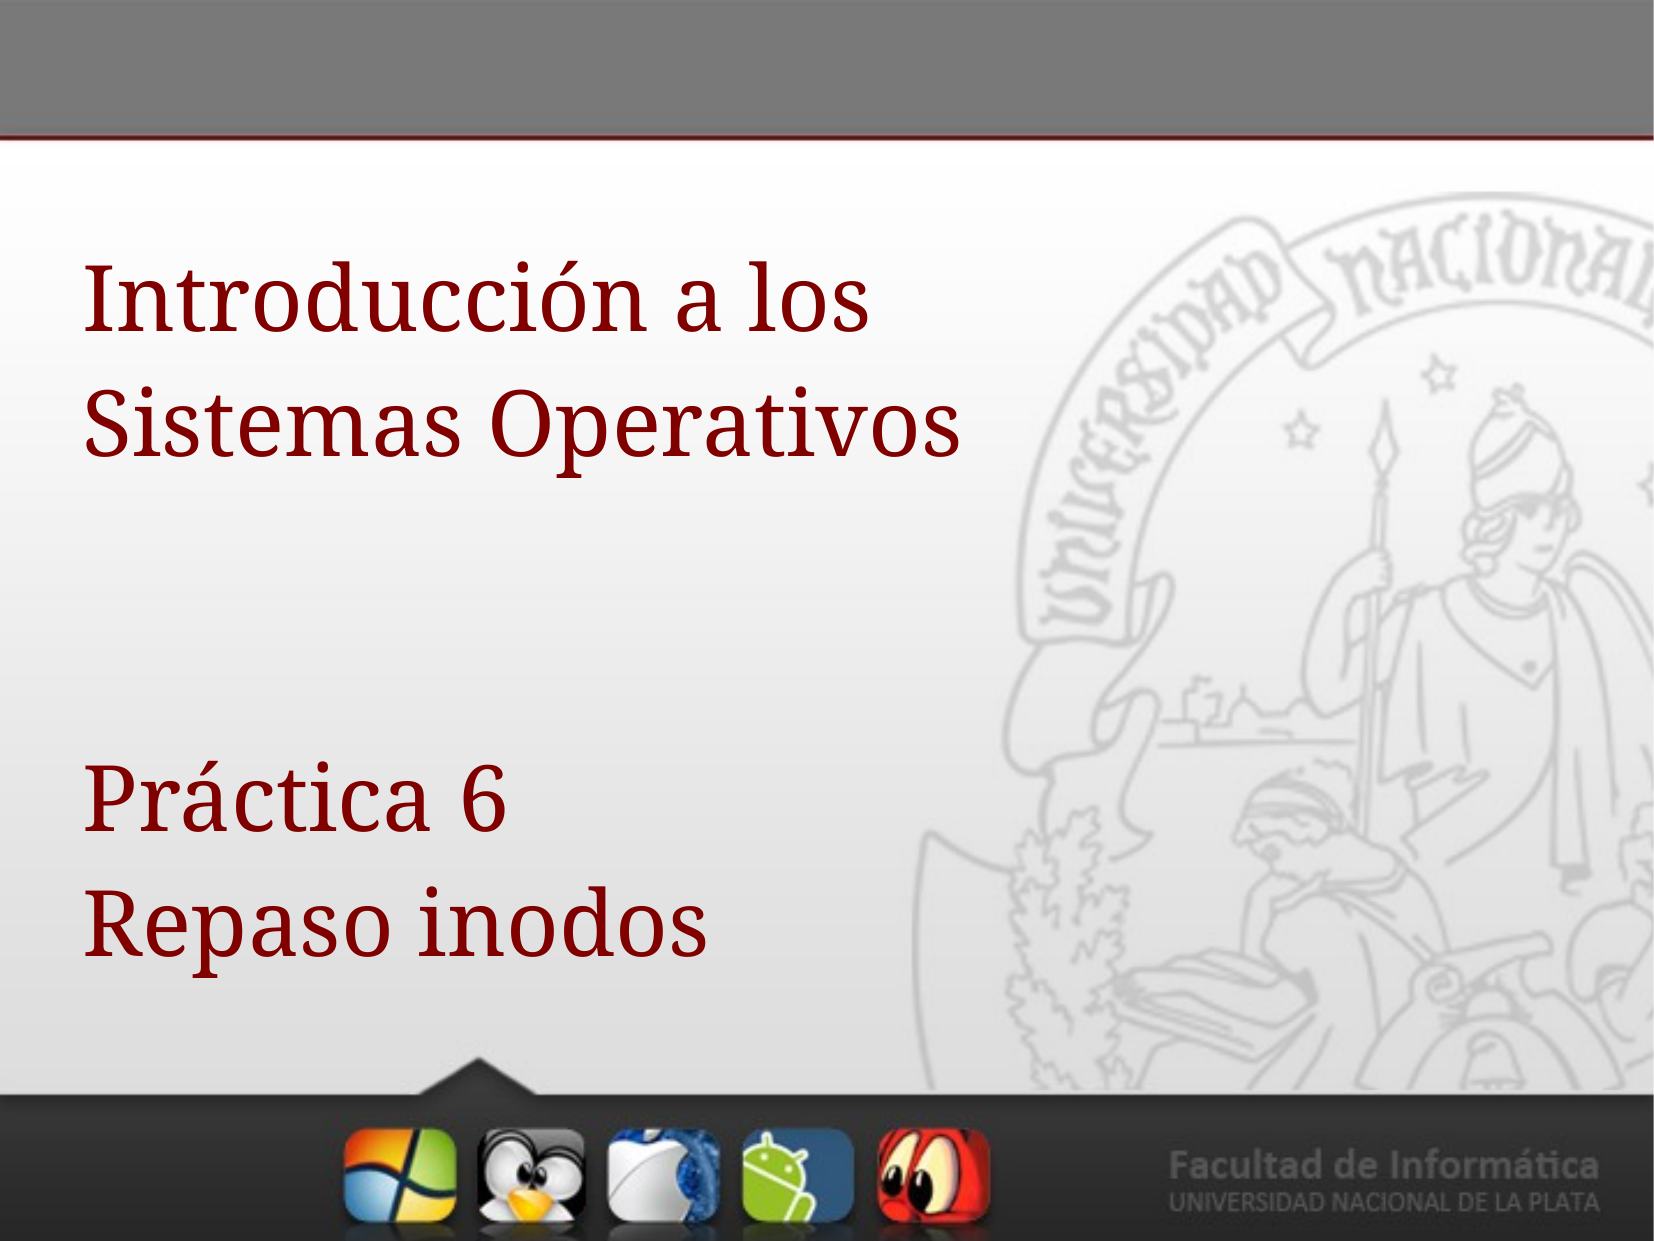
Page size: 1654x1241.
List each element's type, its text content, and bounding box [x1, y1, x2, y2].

subtitle Introducción a los Sistemas Operativos Práctica 6 Repaso inodos [82, 153, 1571, 1063]
picture [0, 0, 1654, 1241]
